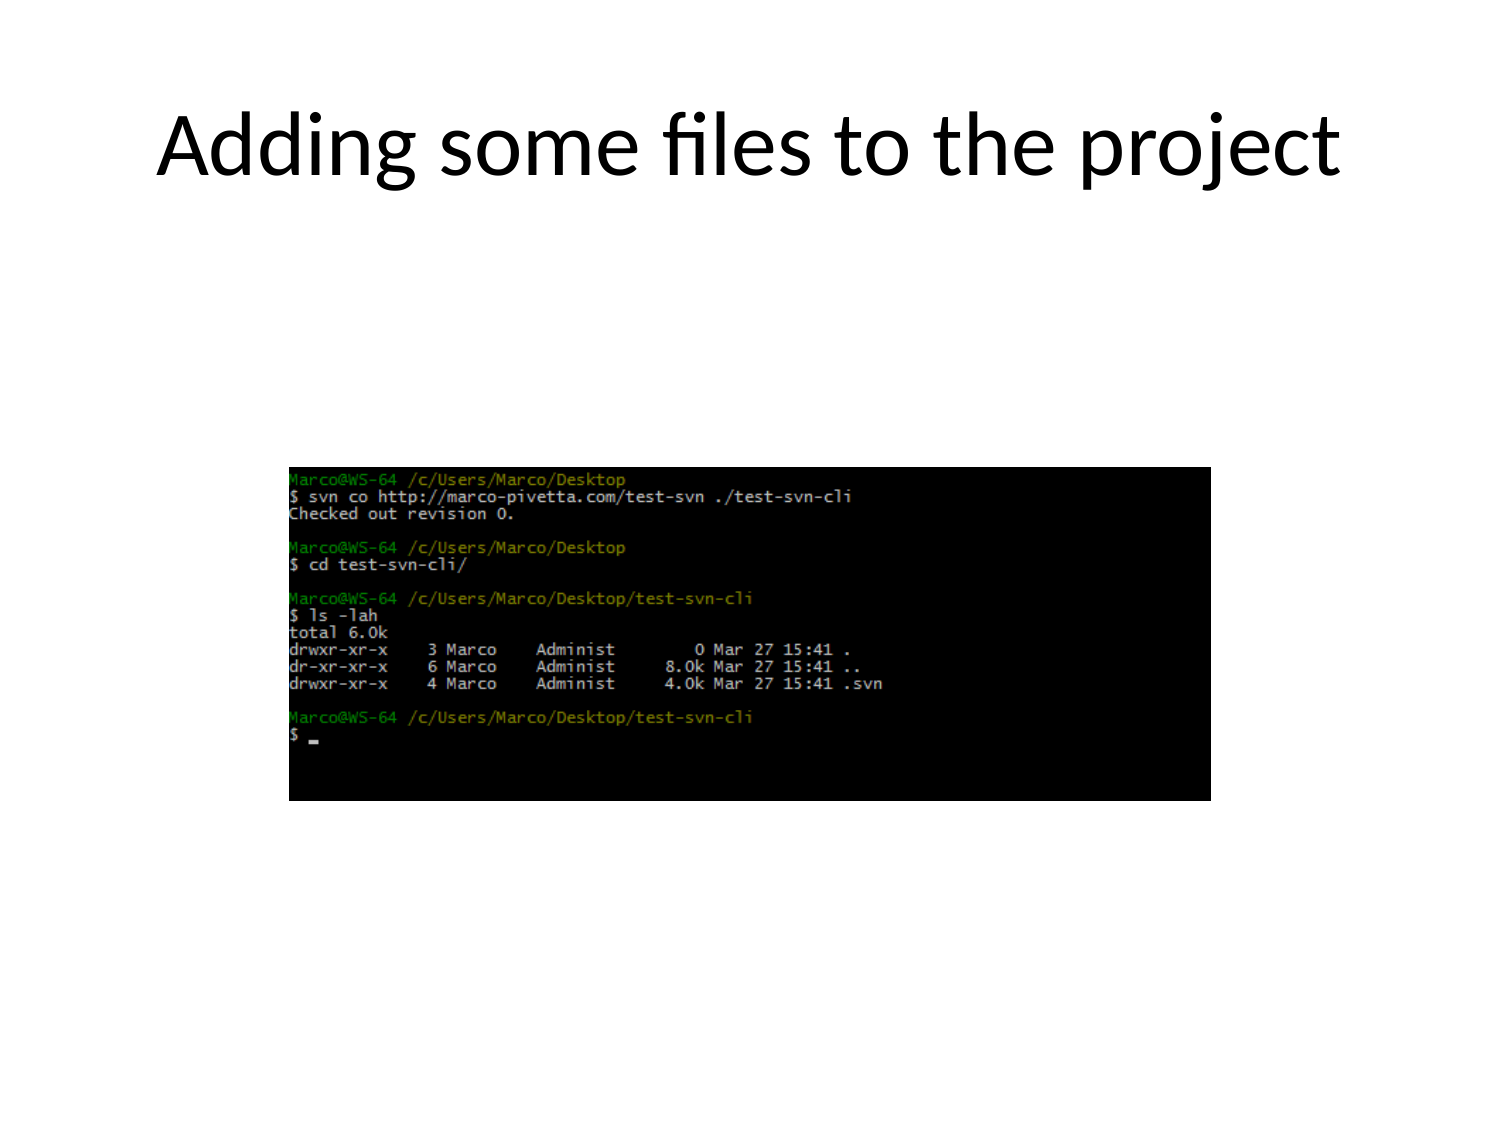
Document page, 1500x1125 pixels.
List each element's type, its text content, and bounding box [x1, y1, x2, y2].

picture [289, 467, 1211, 801]
title Adding some files to the project [75, 45, 1426, 233]
